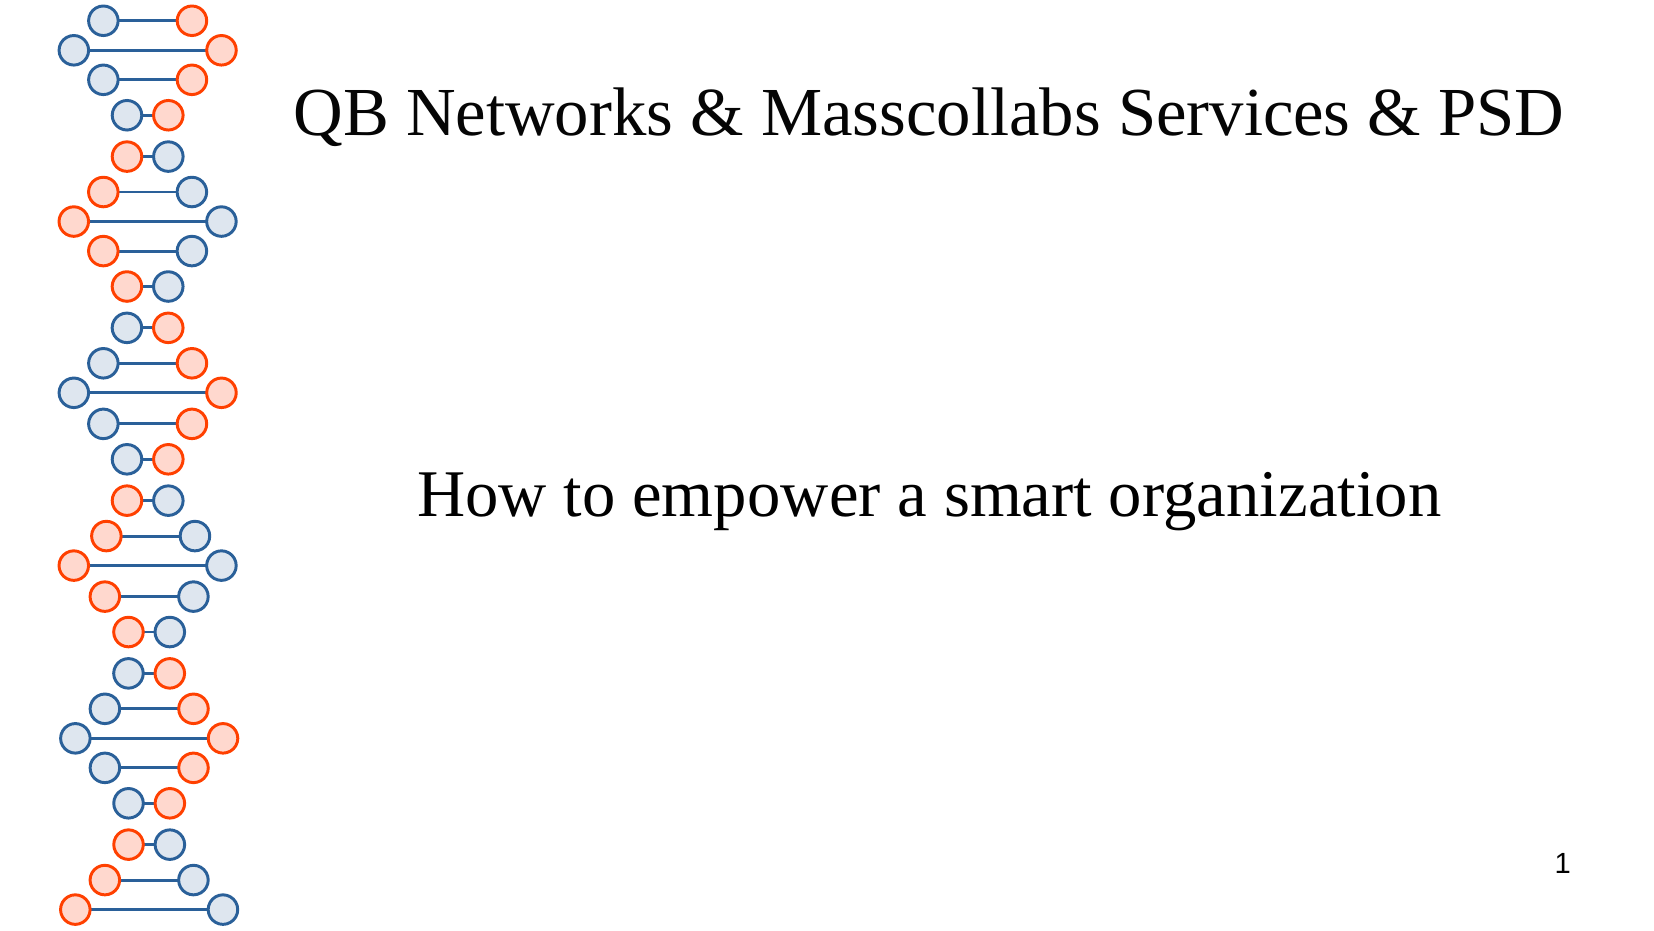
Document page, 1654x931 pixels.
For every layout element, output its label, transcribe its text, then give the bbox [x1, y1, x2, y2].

subtitle How to empower a smart organization [265, 224, 1595, 764]
title QB Networks & Masscollabs Services & PSD [265, 35, 1595, 189]
